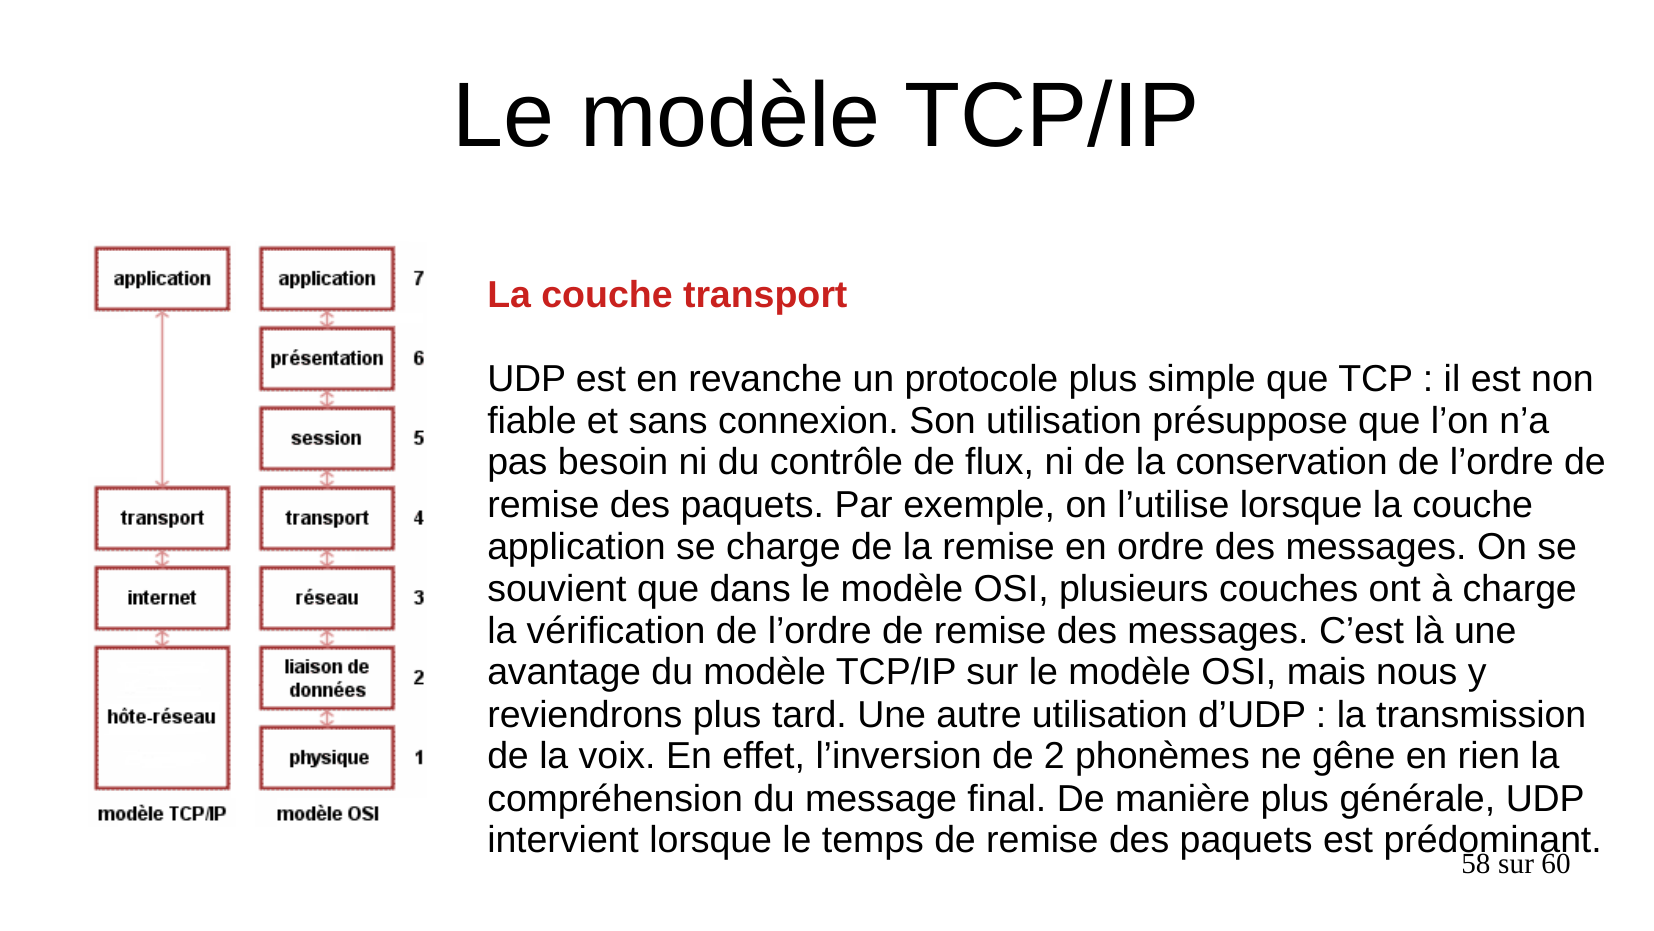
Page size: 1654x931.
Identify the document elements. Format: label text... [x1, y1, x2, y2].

text_box La couche transport UDP est en revanche un protocole plus simple que TCP : il est non fiable et sans connexion. Son utilisation présuppose que l’on n’a pas besoin ni du contrôle de flux, ni de la conservation de l’ordre de remise des paquets. Par exemple, on l’utilise lorsque la couche application se charge de la remise en ordre des messages. On se souvient que dans le modèle OSI, plusieurs couches ont à charge la vérification de l’ordre de remise des messages. C’est là une avantage du modèle TCP/IP sur le modèle OSI, mais nous y reviendrons plus tard. Une autre utilisation d’UDP : la transmission de la voix. En effet, l’inversion de 2 phonèmes ne gêne en rien la compréhension du message final. De manière plus générale, UDP intervient lorsque le temps de remise des paquets est prédominant. [472, 265, 1625, 931]
title Le modèle TCP/IP [82, 37, 1571, 193]
picture [88, 240, 427, 827]
